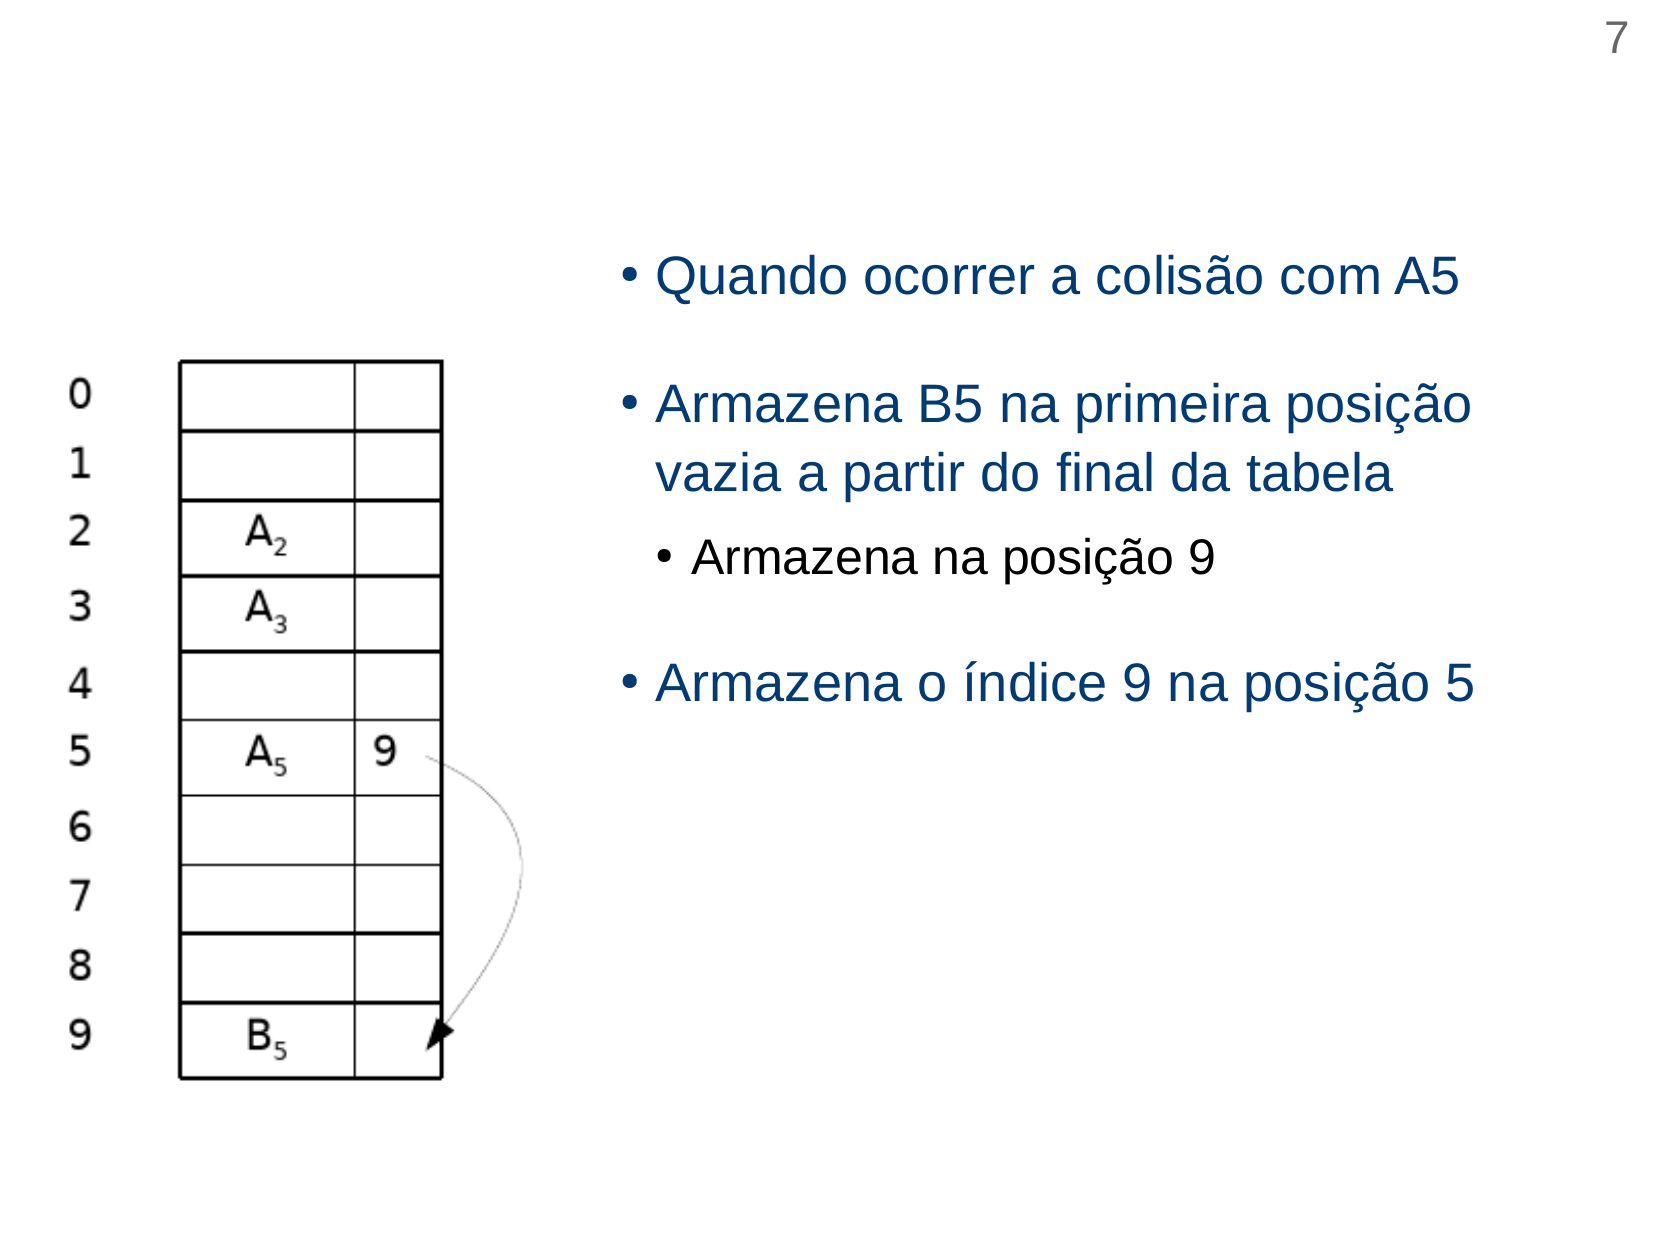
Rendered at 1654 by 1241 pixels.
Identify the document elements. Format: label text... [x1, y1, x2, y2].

picture [60, 354, 532, 1087]
list Quando ocorrer a colisão com A5 Armazena B5 na primeira posição vazia a partir do final da tabela Armazena na posição 9 Armazena o índice 9 na posição 5 [620, 236, 1595, 1211]
